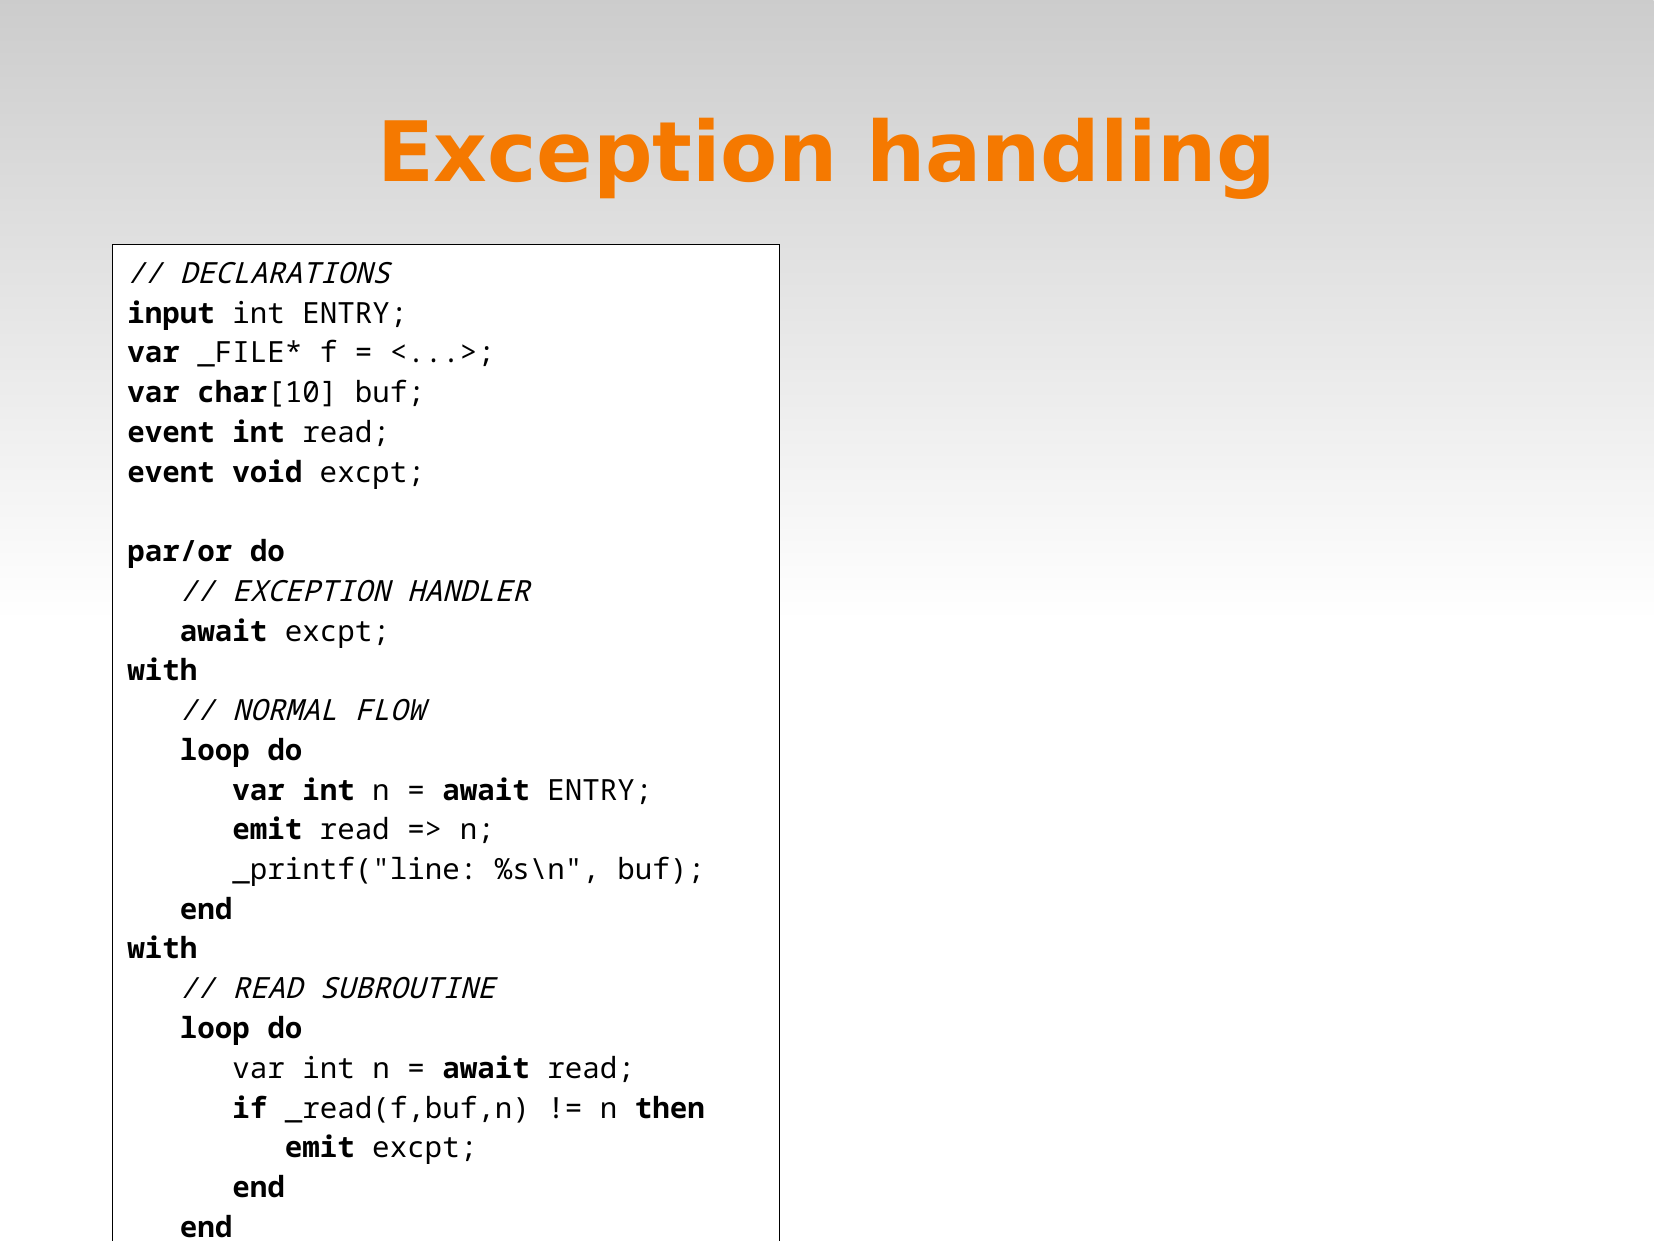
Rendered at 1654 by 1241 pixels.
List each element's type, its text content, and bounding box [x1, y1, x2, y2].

text_box // DECLARATIONS input int ENTRY; var _FILE* f = <...>; var char[10] buf; event int read; event void excpt; par/or do // EXCEPTION HANDLER await excpt; with // NORMAL FLOW loop do var int n = await ENTRY; emit read => n; _printf("line: %s\n", buf); end with // READ SUBROUTINE loop do var int n = await read; if _read(f,buf,n) != n then emit excpt; end end end [112, 244, 780, 1167]
title Exception handling [82, 49, 1571, 257]
